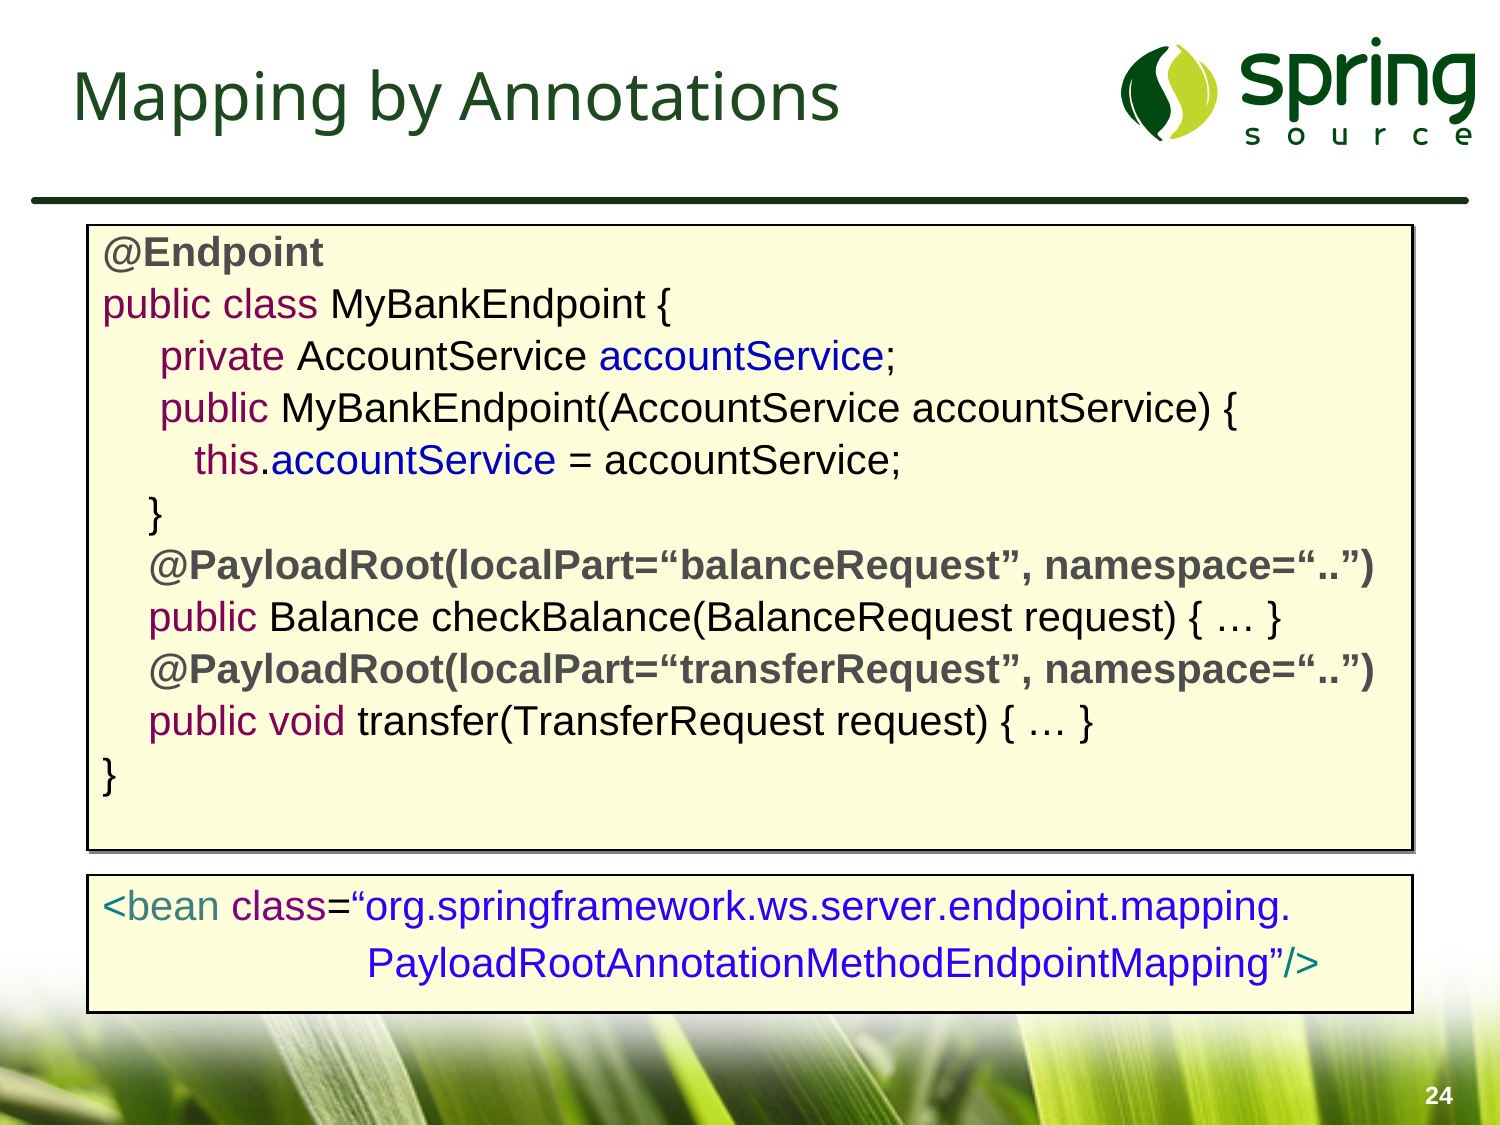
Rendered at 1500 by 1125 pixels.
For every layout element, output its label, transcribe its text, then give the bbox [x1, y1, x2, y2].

list @Endpoint public class MyBankEndpoint { private AccountService accountService; public MyBankEndpoint(AccountService accountService) { this.accountService = accountService; } @PayloadRoot(localPart=“balanceRequest”, namespace=“..”) public Balance checkBalance(BalanceRequest request) { … } @PayloadRoot(localPart=“transferRequest”, namespace=“..”) public void transfer(TransferRequest request) { … } } [87, 224, 1413, 850]
picture [0, 944, 1500, 1125]
picture [1121, 37, 1475, 145]
title Mapping by Annotations [56, 13, 1089, 176]
text_box <bean class=“org.springframework.ws.server.endpoint.mapping. PayloadRootAnnotationMethodEndpointMapping”/> [87, 875, 1413, 1013]
